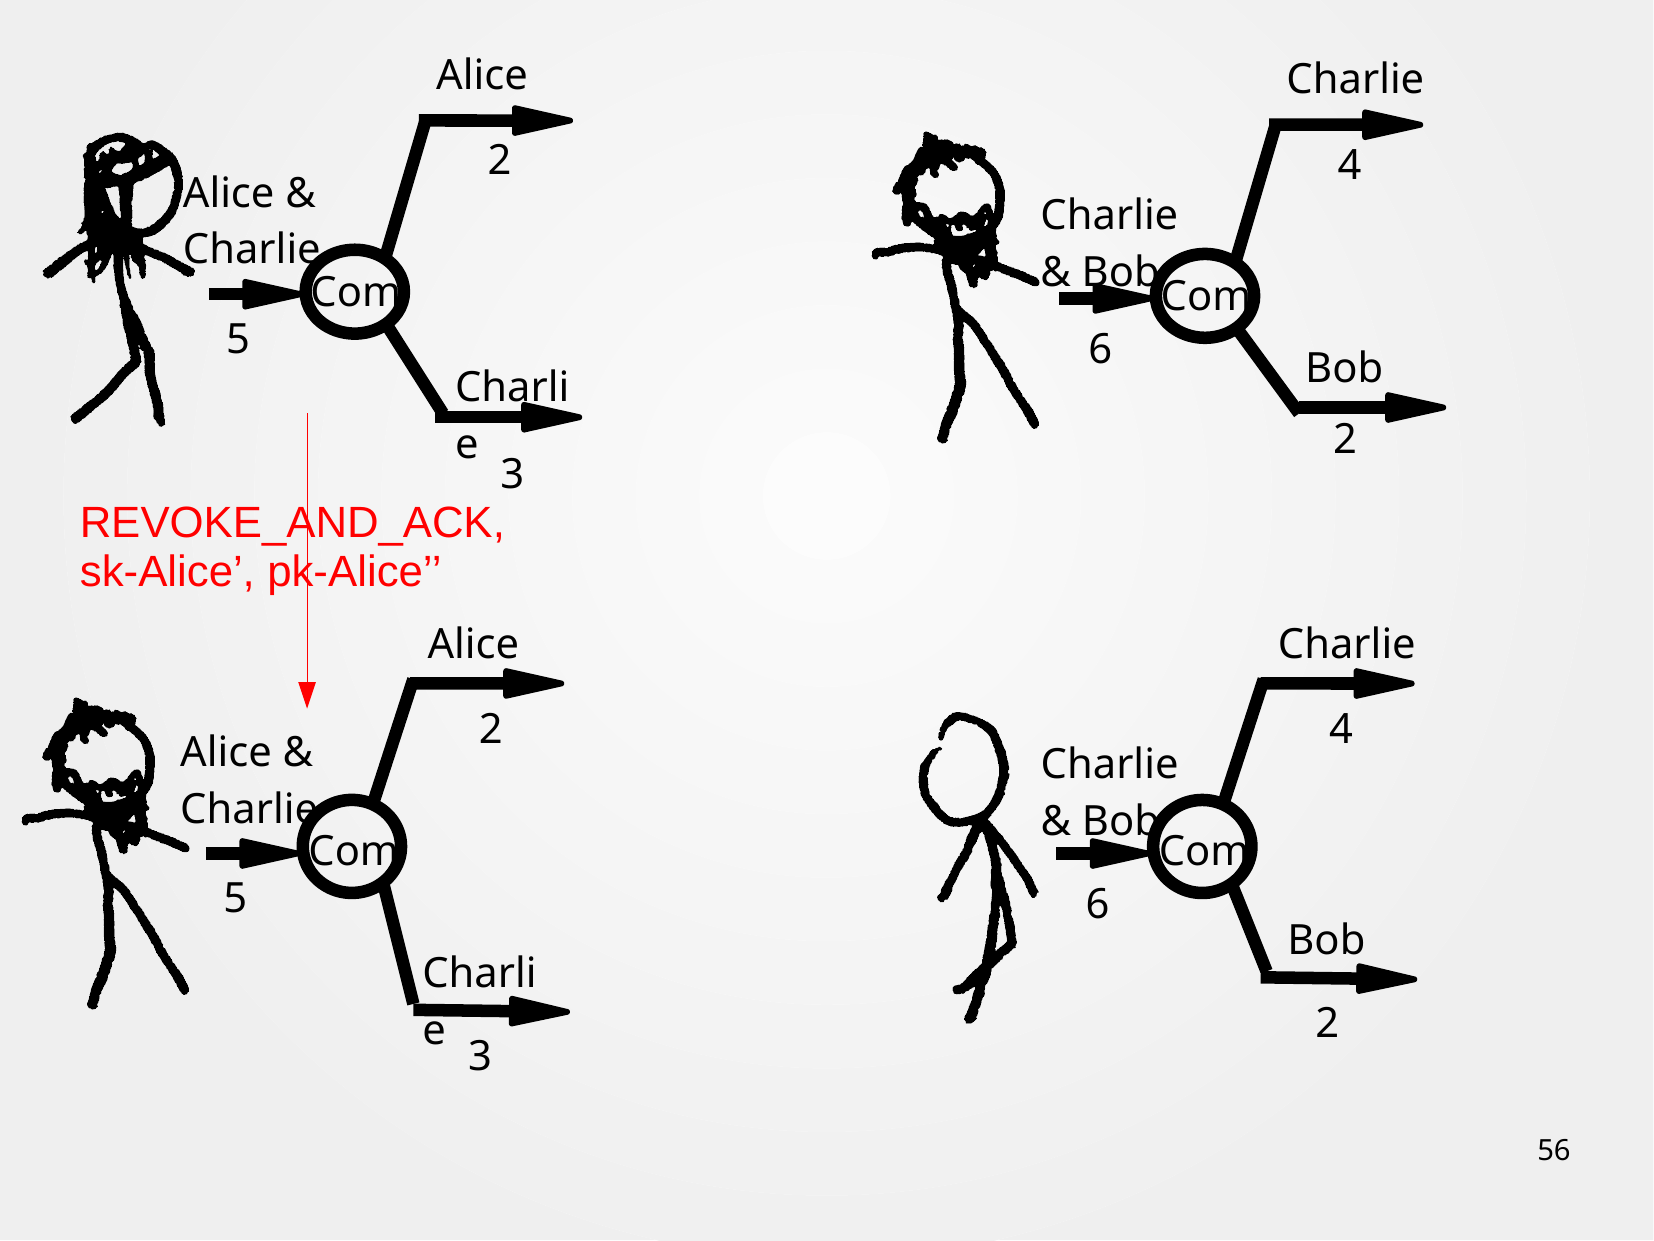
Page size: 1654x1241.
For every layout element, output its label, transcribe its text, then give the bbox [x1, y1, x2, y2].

picture [869, 129, 1042, 445]
text_box 2 [1300, 985, 1364, 1072]
text_box REVOKE_AND_ACK, sk-Alice’, pk-Alice’’ [64, 490, 603, 603]
text_box 3 [453, 1017, 517, 1105]
text_box Com [1145, 258, 1284, 374]
text_box Alice [421, 37, 562, 124]
picture [915, 708, 1042, 1027]
text_box 3 [485, 436, 532, 490]
text_box Com [295, 254, 433, 370]
text_box 2 [463, 693, 519, 757]
picture [19, 695, 192, 1011]
text_box 6 [1073, 311, 1128, 390]
text_box Bob [1290, 330, 1418, 395]
text_box Charlie & Bob [1042, 177, 1199, 293]
text_box Charlie & Bob [1042, 726, 1199, 842]
text_box Charlie [1271, 41, 1447, 128]
picture [41, 131, 197, 427]
text_box Charlie [407, 935, 573, 1022]
text_box 2 [1318, 401, 1359, 467]
text_box Com [293, 813, 431, 929]
text_box 6 [1070, 866, 1126, 951]
text_box 2 [472, 124, 528, 210]
text_box 4 [1323, 128, 1378, 214]
text_box 5 [208, 860, 263, 948]
text_box Charlie [440, 349, 603, 415]
text_box 5 [211, 301, 266, 388]
text_box Charlie [1263, 606, 1447, 693]
text_box 4 [1314, 693, 1369, 779]
text_box Bob [1272, 902, 1403, 968]
text_box Alice & Charlie [192, 714, 339, 868]
text_box Com [1143, 813, 1282, 929]
text_box Alice & Charlie [168, 154, 342, 308]
text_box Alice [412, 606, 553, 693]
